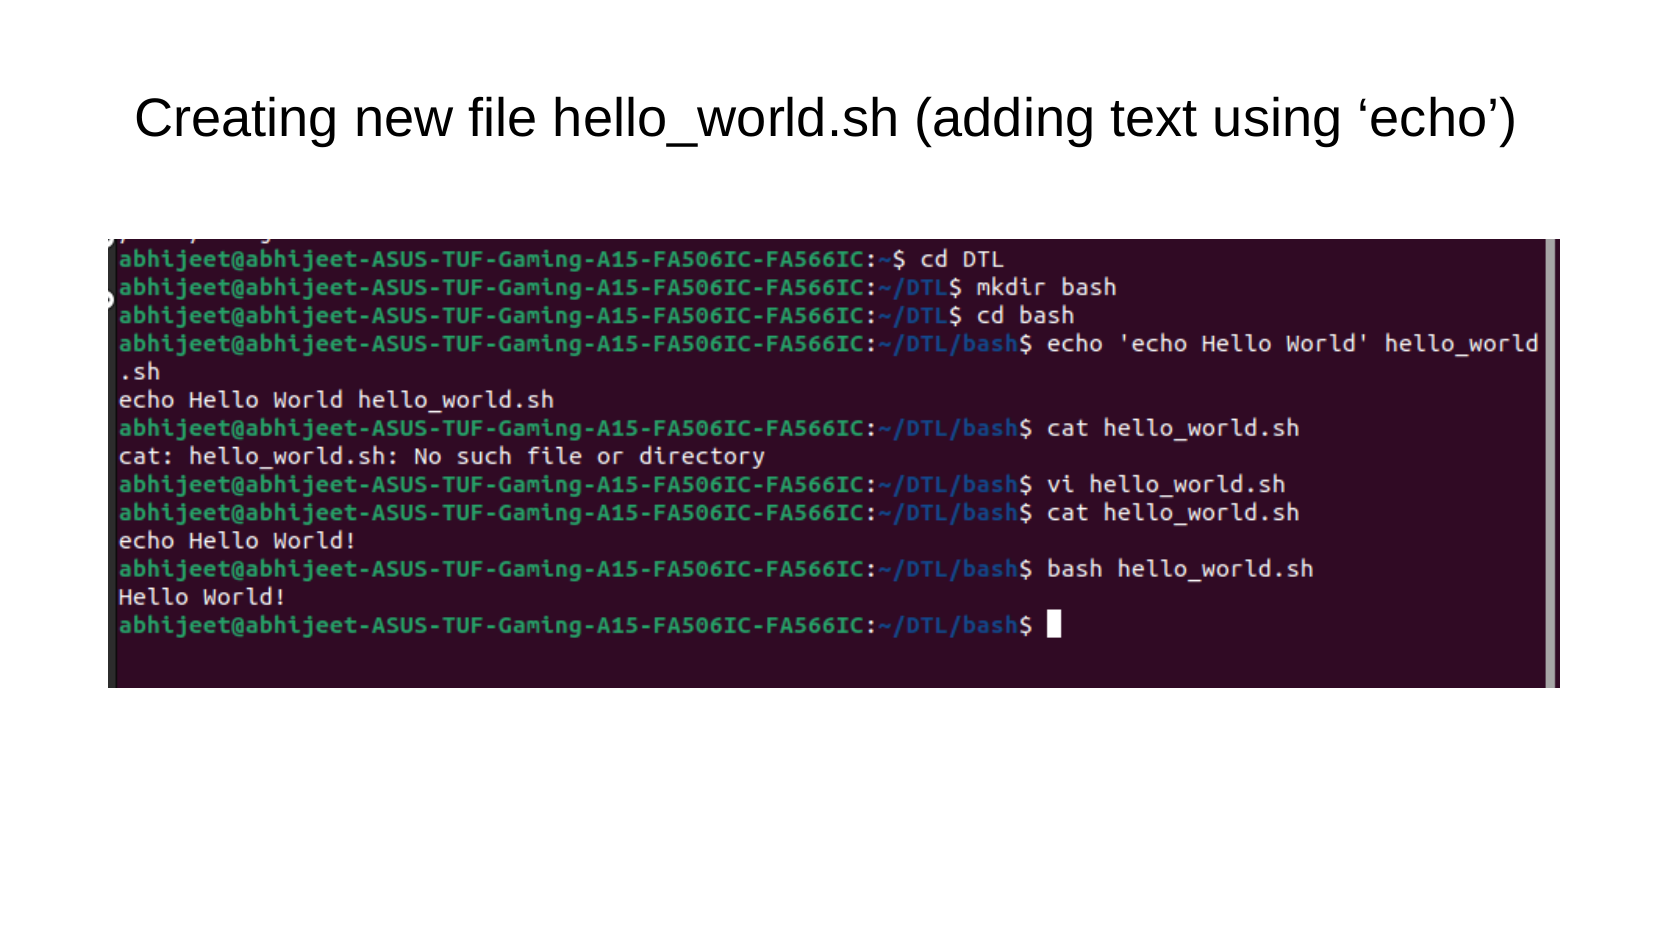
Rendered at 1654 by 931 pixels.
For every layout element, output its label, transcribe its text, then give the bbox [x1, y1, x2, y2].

picture [108, 239, 1560, 688]
title Creating new file hello_world.sh (adding text using ‘echo’) [82, 36, 1571, 193]
